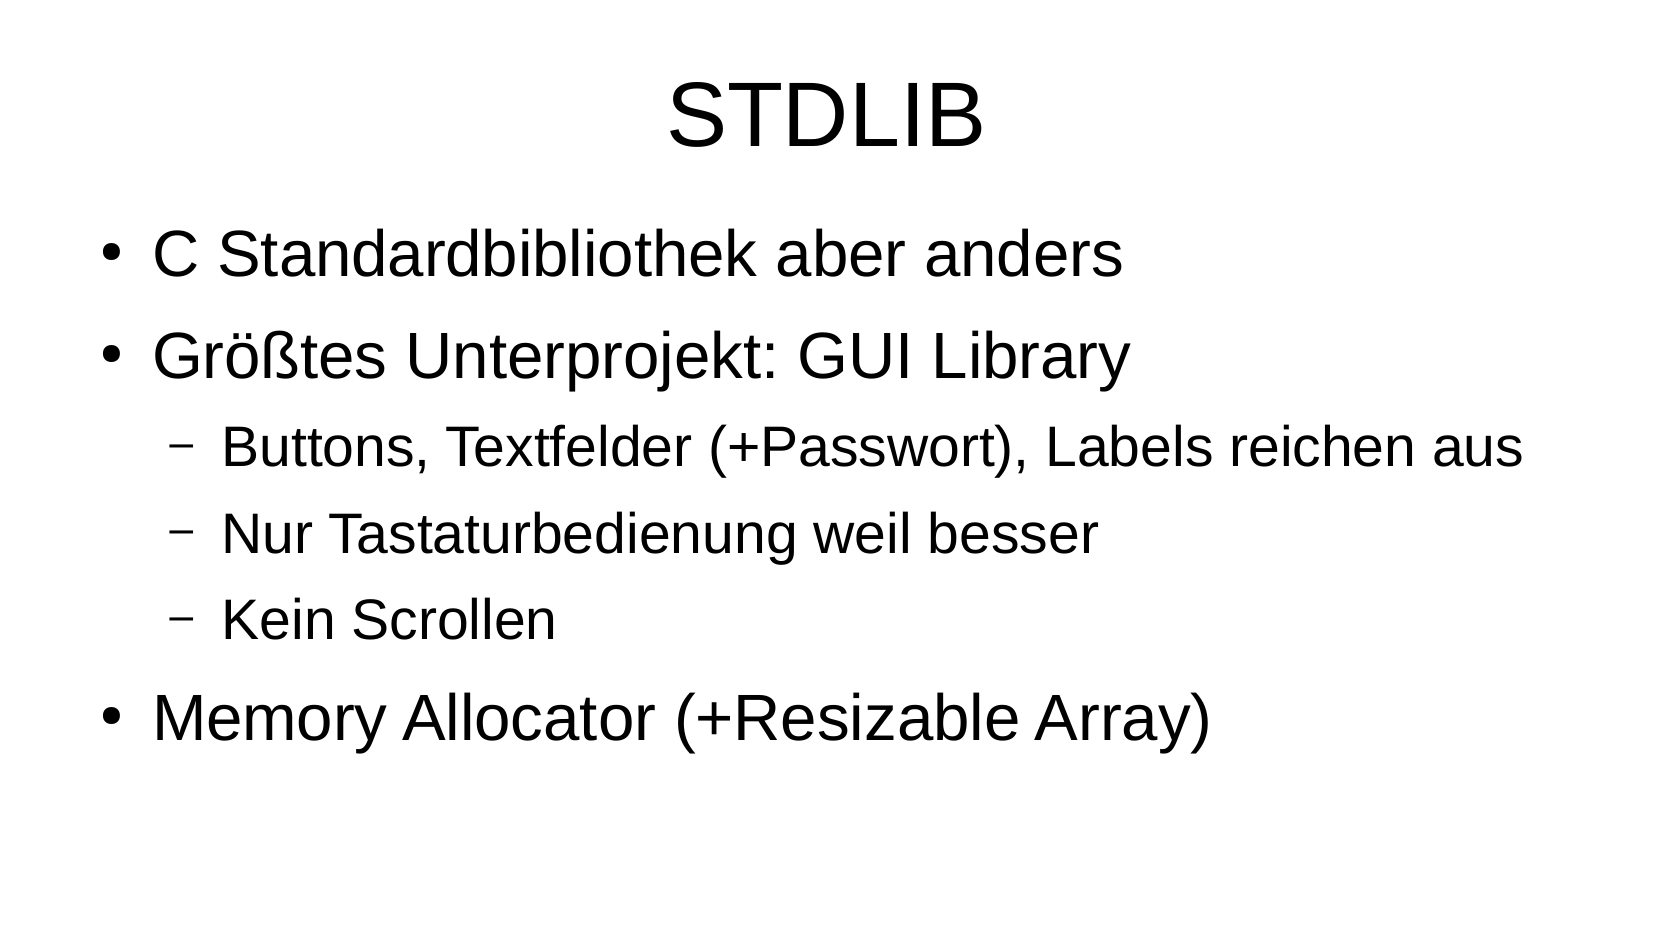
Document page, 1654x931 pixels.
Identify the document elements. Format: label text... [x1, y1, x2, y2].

list C Standardbibliothek aber anders Größtes Unterprojekt: GUI Library Buttons, Textfelder (+Passwort), Labels reichen aus Nur Tastaturbedienung weil besser Kein Scrollen Memory Allocator (+Resizable Array) [82, 217, 1571, 758]
title STDLIB [82, 37, 1571, 193]
